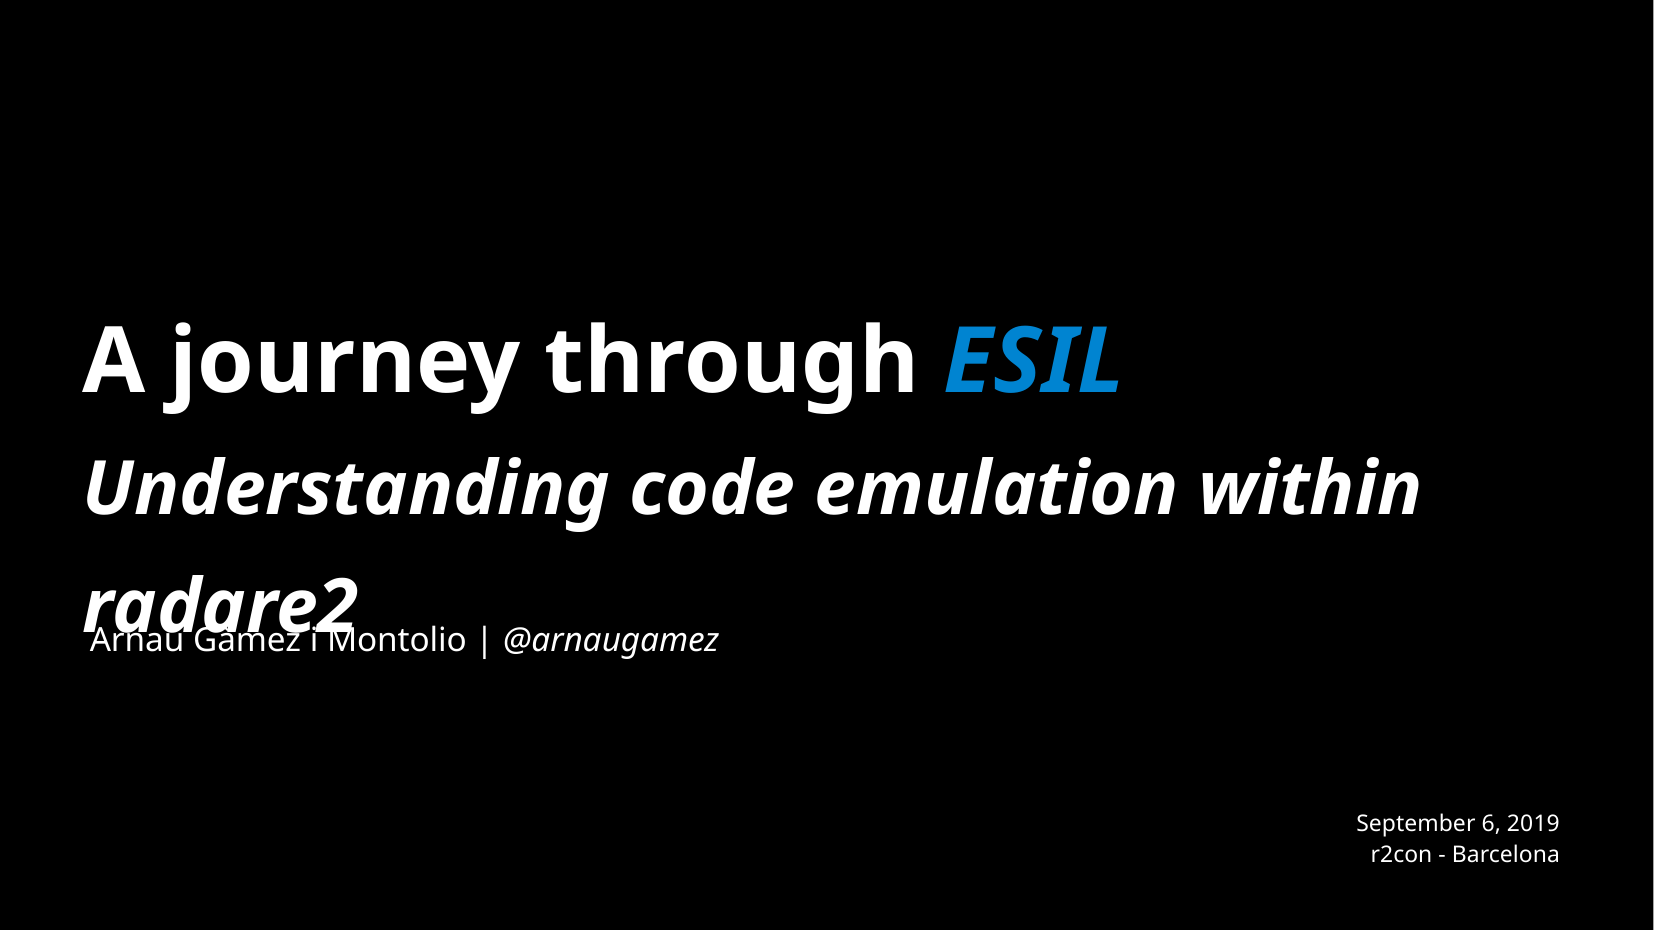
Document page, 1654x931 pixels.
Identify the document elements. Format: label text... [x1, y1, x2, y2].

text_box September 6, 2019 r2con - Barcelona [1053, 794, 1576, 877]
text_box Arnau Gàmez i Montolio | @arnaugamez [75, 601, 766, 720]
title A journey through ESIL Understanding code emulation within radare2 [82, 296, 1571, 634]
